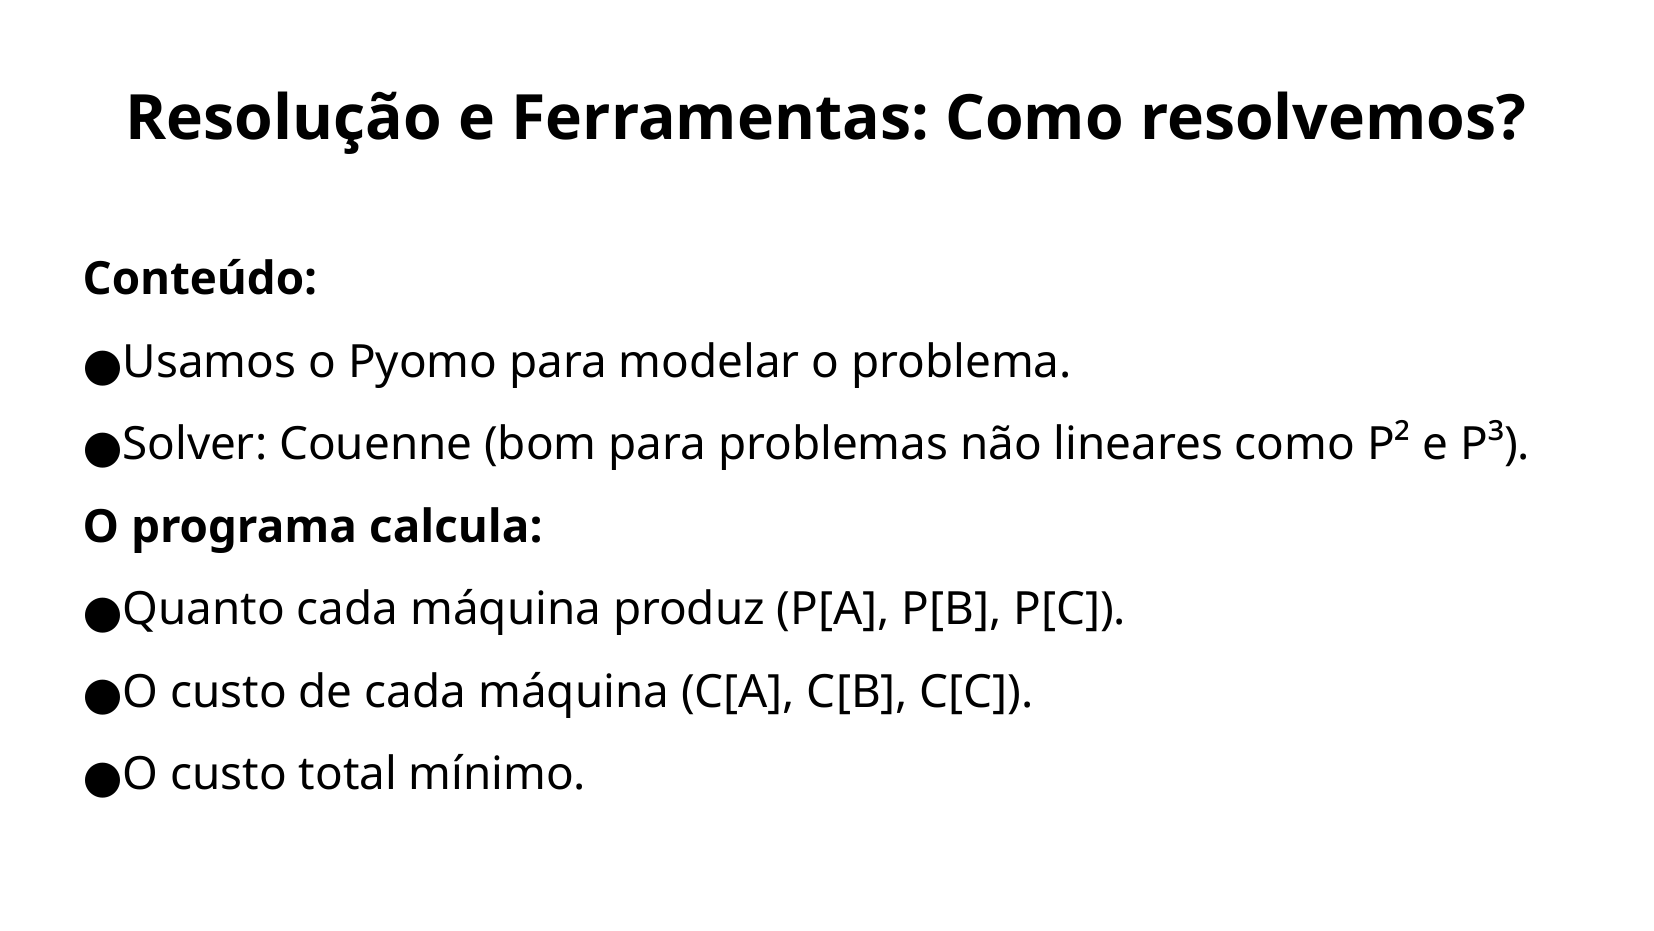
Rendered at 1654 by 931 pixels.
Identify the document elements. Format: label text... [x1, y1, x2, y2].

text_box Resolução e Ferramentas: Como resolvemos? [82, 37, 1571, 193]
text_box Conteúdo: Usamos o Pyomo para modelar o problema. Solver: Couenne (bom para problemas não lineares como P² e P³). O programa calcula: Quanto cada máquina produz (P[A], P[B], P[C]). O custo de cada máquina (C[A], C[B], C[C]). O custo total mínimo. [82, 221, 1571, 791]
